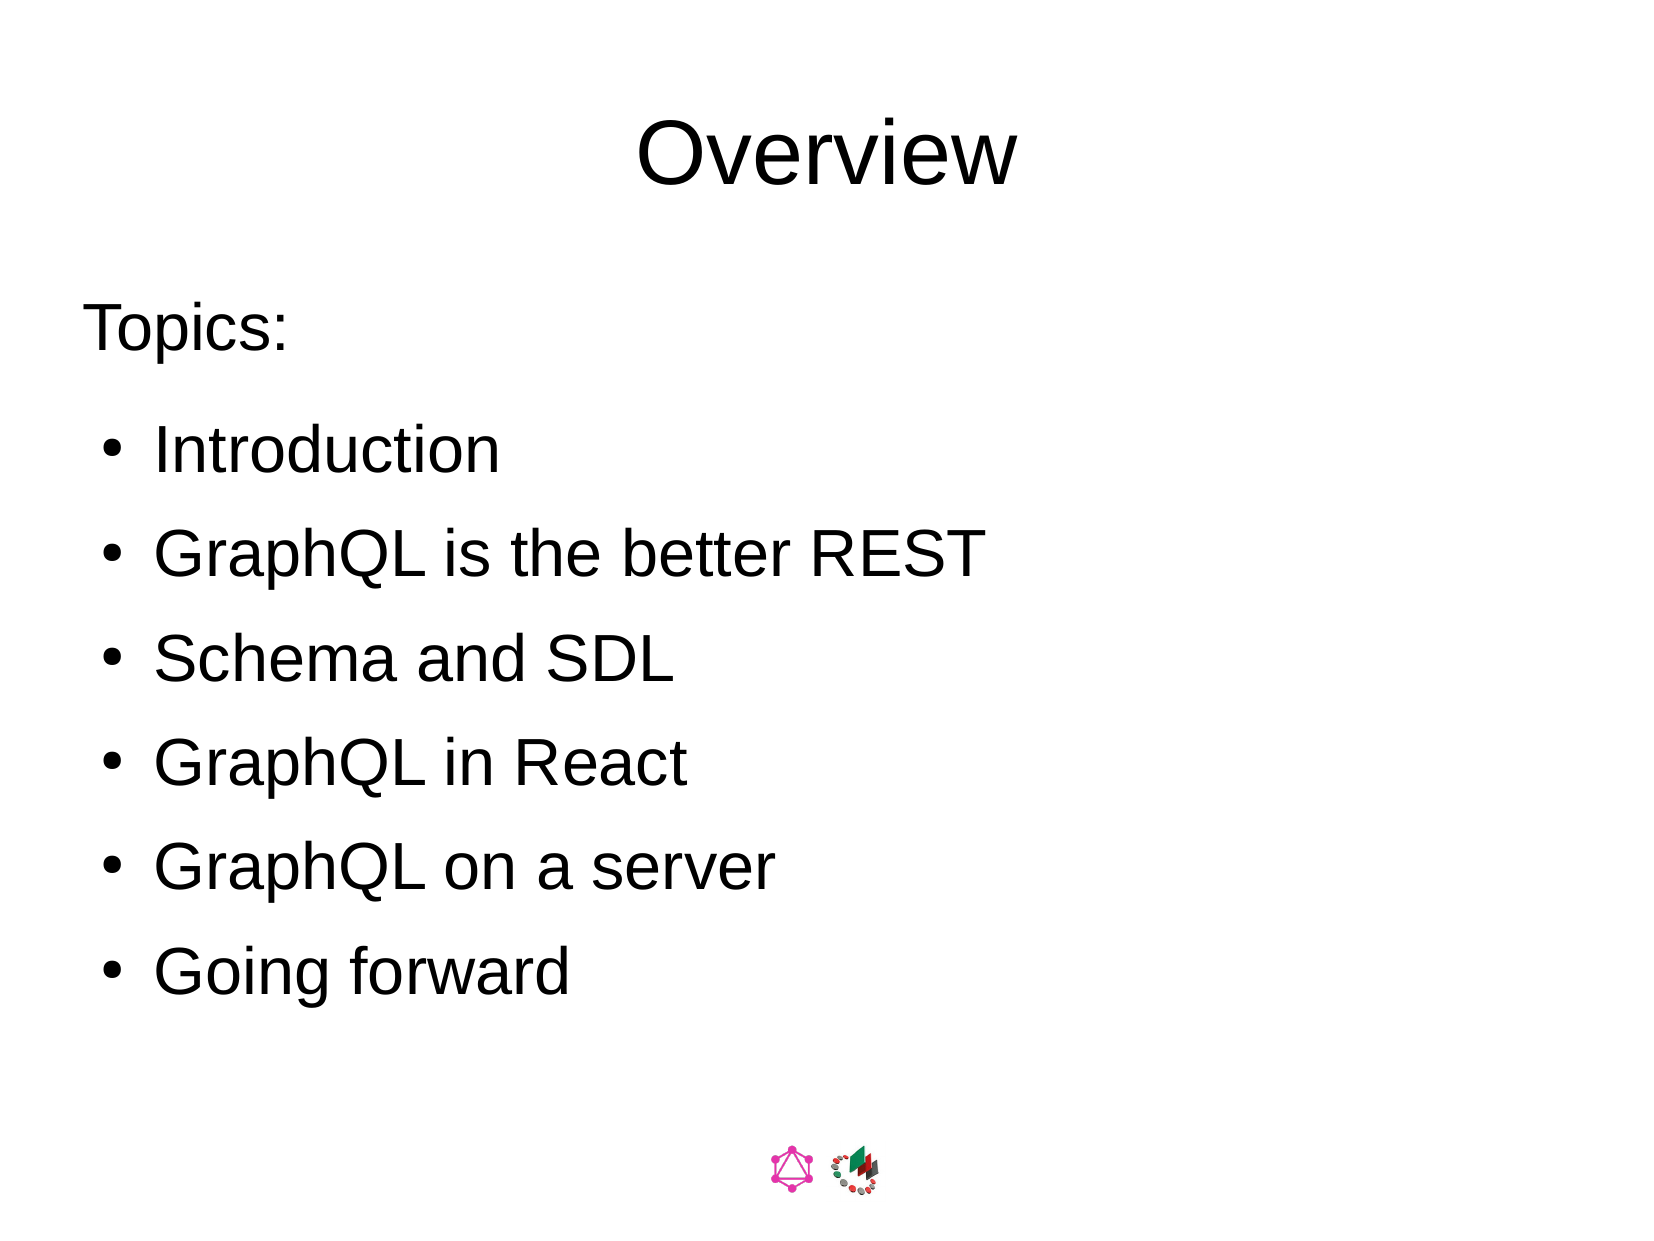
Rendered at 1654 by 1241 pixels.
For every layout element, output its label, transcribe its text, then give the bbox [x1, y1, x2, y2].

list Topics: Introduction GraphQL is the better REST Schema and SDL GraphQL in React GraphQL on a server Going forward [82, 290, 1571, 1010]
picture [826, 1141, 886, 1202]
title Overview [82, 49, 1571, 257]
picture [768, 1145, 816, 1193]
